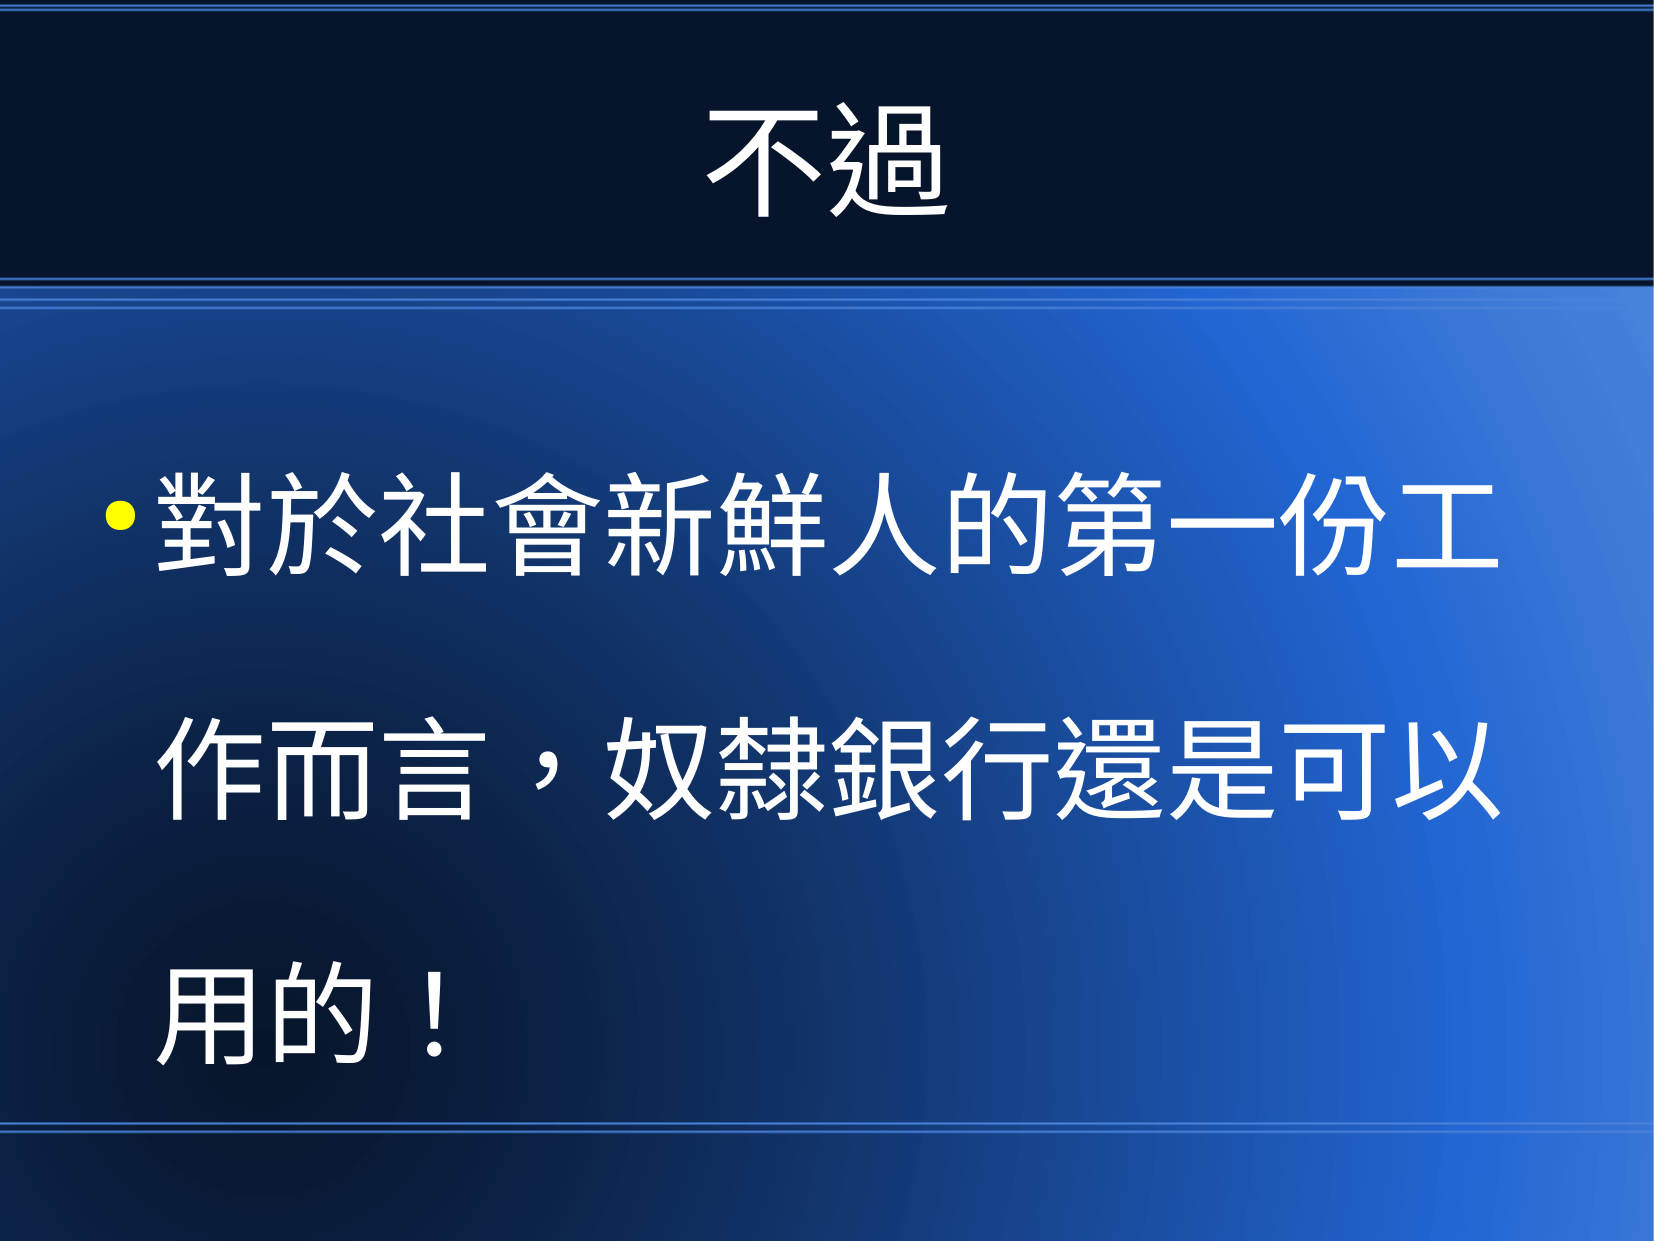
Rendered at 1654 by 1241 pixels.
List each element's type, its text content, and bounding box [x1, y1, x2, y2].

list 對於社會新鮮人的第一份工作而言，奴隸銀行還是可以用的！ [82, 355, 1571, 1241]
picture [0, 0, 1654, 1241]
title 不過 [82, 49, 1571, 257]
